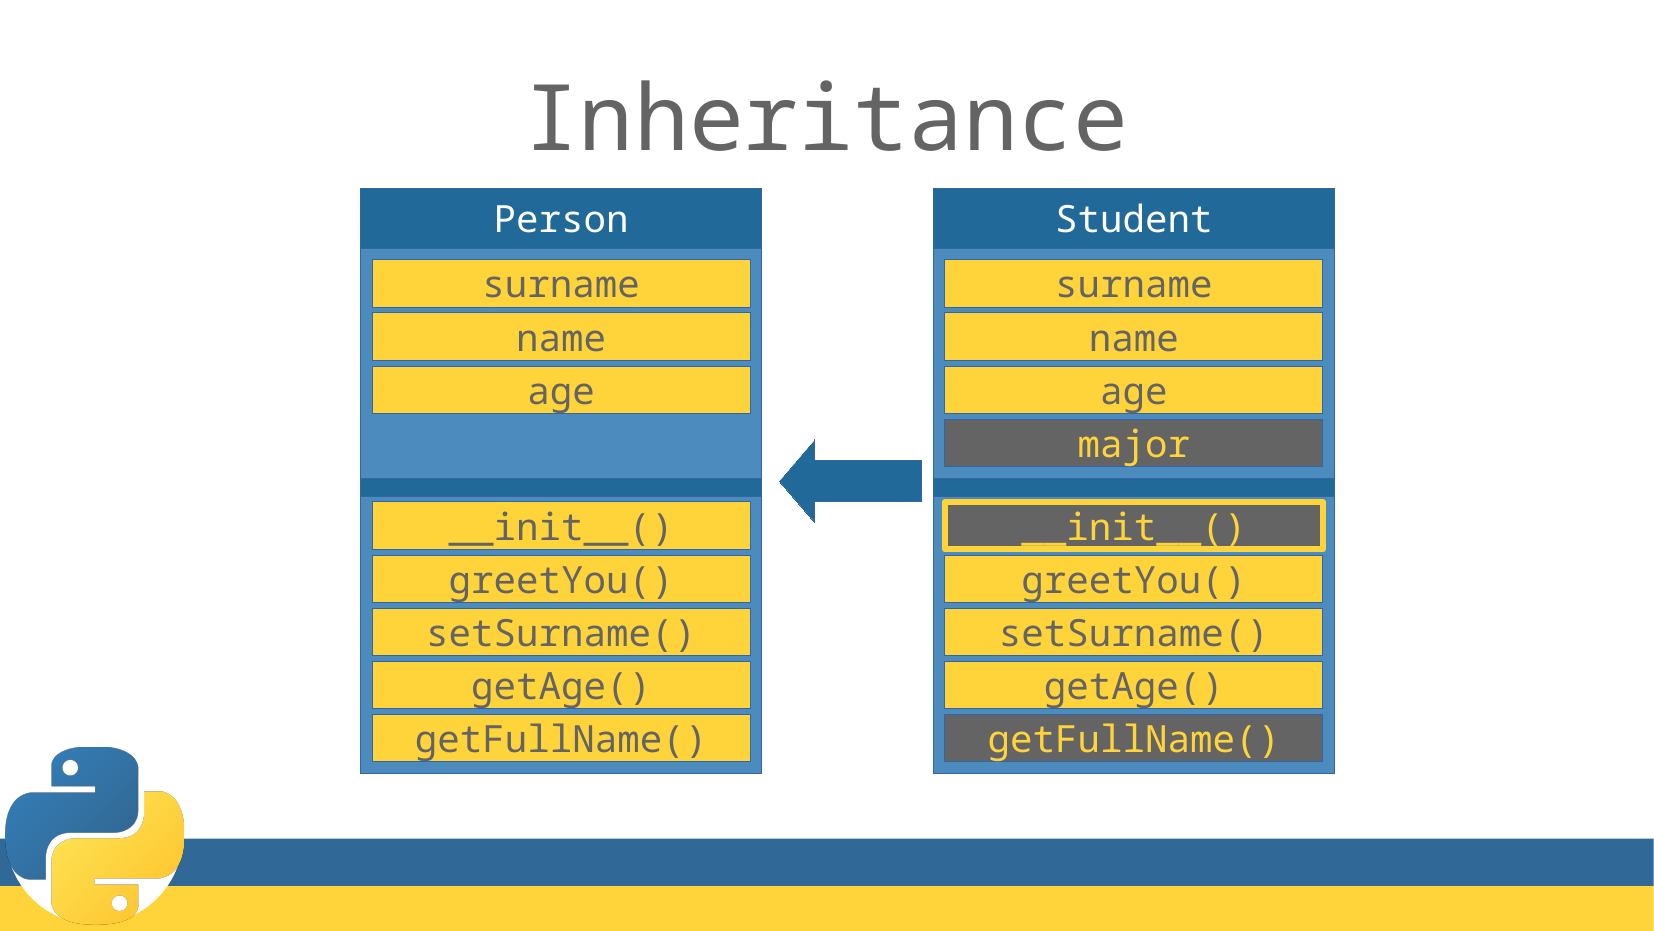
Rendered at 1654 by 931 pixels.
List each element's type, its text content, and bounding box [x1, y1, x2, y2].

text_box greetYou() [372, 555, 751, 603]
text_box setSurname() [372, 608, 751, 656]
text_box name [944, 312, 1323, 361]
text_box __init__() [372, 501, 751, 550]
text_box [360, 248, 762, 774]
text_box name [372, 312, 751, 361]
text_box [933, 248, 1335, 774]
text_box greetYou() [944, 555, 1323, 603]
title Inheritance [82, 37, 1571, 193]
text_box [779, 439, 922, 523]
text_box surname [372, 259, 751, 308]
text_box getFullName() [372, 714, 751, 762]
text_box major [944, 419, 1323, 467]
text_box getFullName() [944, 714, 1323, 762]
text_box getAge() [372, 661, 751, 709]
text_box Person [360, 188, 762, 248]
text_box setSurname() [944, 608, 1323, 656]
text_box age [944, 366, 1323, 414]
text_box __init__() [944, 501, 1323, 550]
text_box Student [933, 188, 1335, 248]
text_box age [372, 366, 751, 414]
text_box surname [944, 259, 1323, 308]
text_box getAge() [944, 661, 1323, 709]
picture [5, 747, 184, 925]
